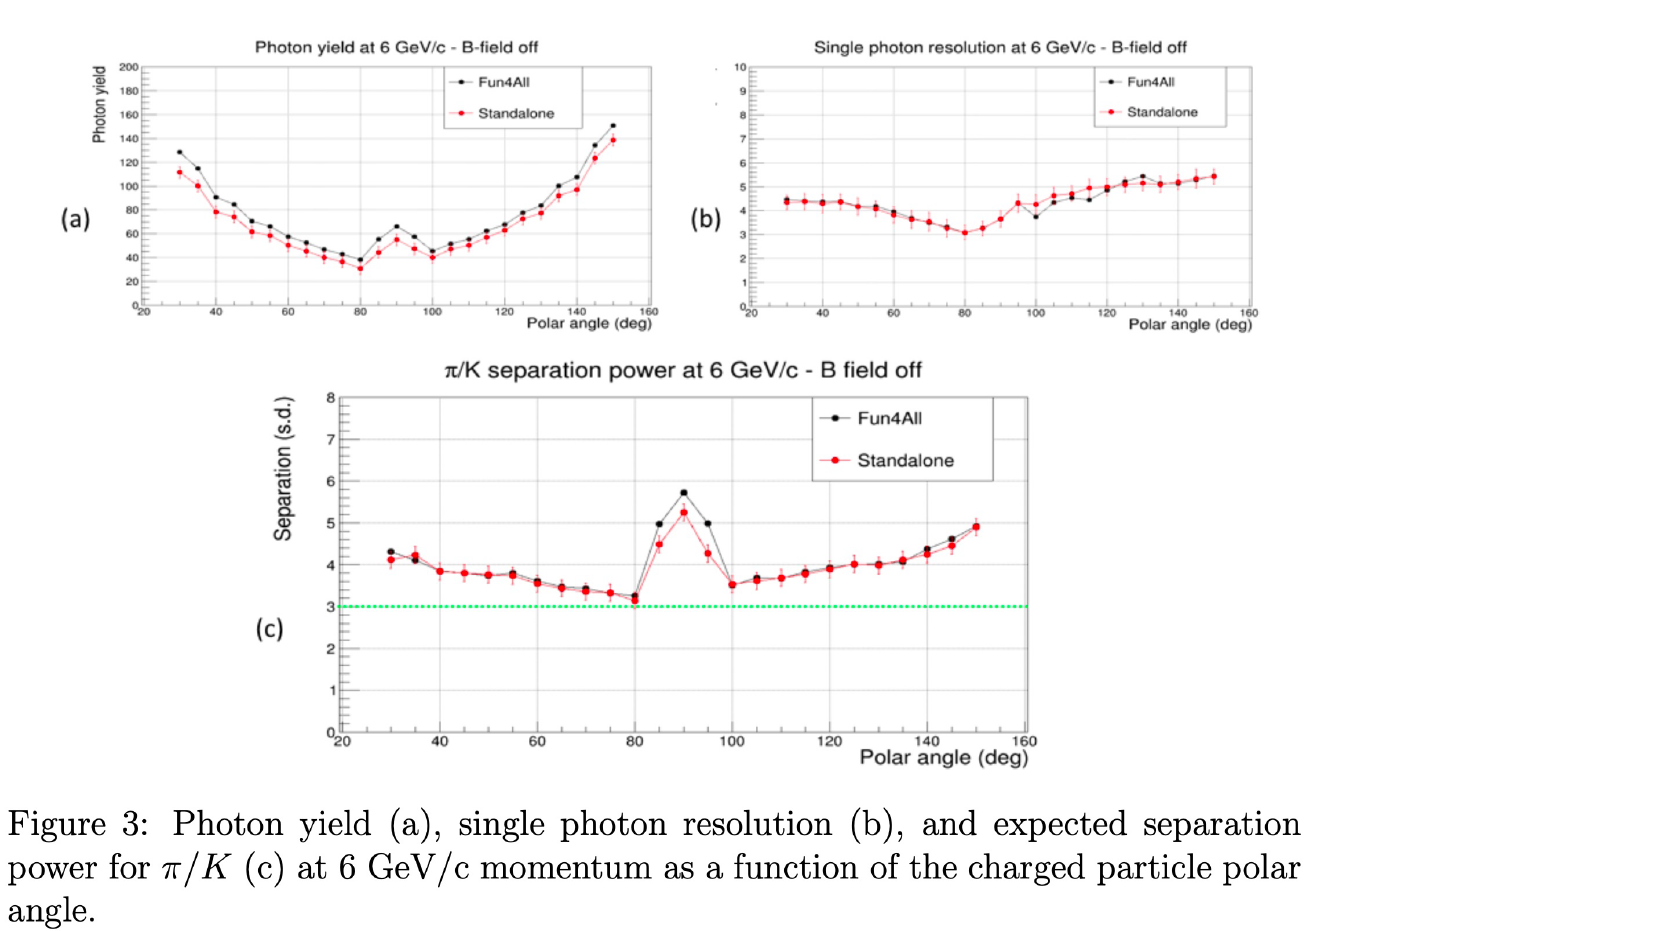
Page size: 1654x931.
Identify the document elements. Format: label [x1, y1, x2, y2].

picture [0, 0, 1313, 931]
